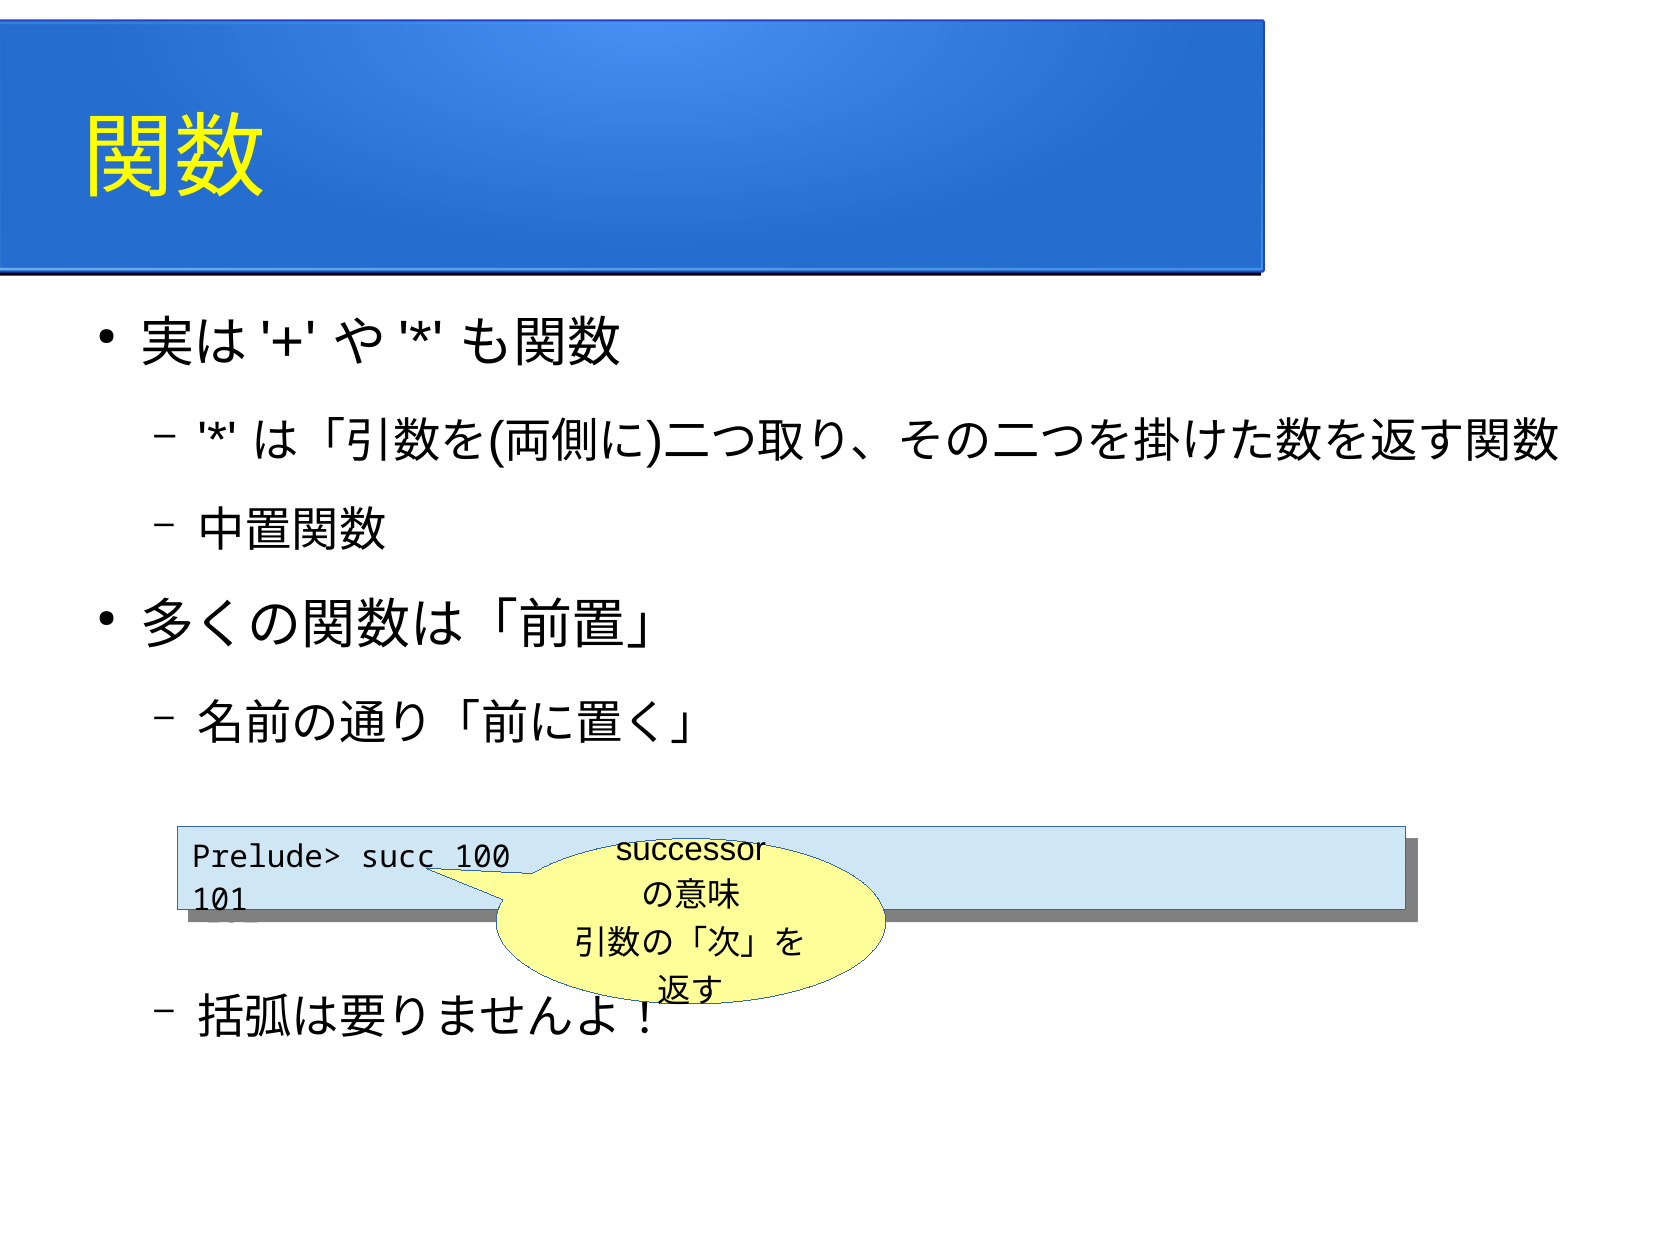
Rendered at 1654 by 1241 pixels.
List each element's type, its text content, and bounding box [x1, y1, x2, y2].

list 実は '+' や '*' も関数 '*' は「引数を(両側に)二つ取り、その二つを掛けた数を返す関数 中置関数 多くの関数は「前置」 名前の通り「前に置く」 括弧は要りませんよ！ [82, 299, 1571, 1099]
text_box Prelude> succ 100 101 [177, 826, 1406, 910]
title 関数 [82, 47, 1235, 252]
text_box successor の意味 引数の「次」を 返す [426, 838, 886, 1004]
